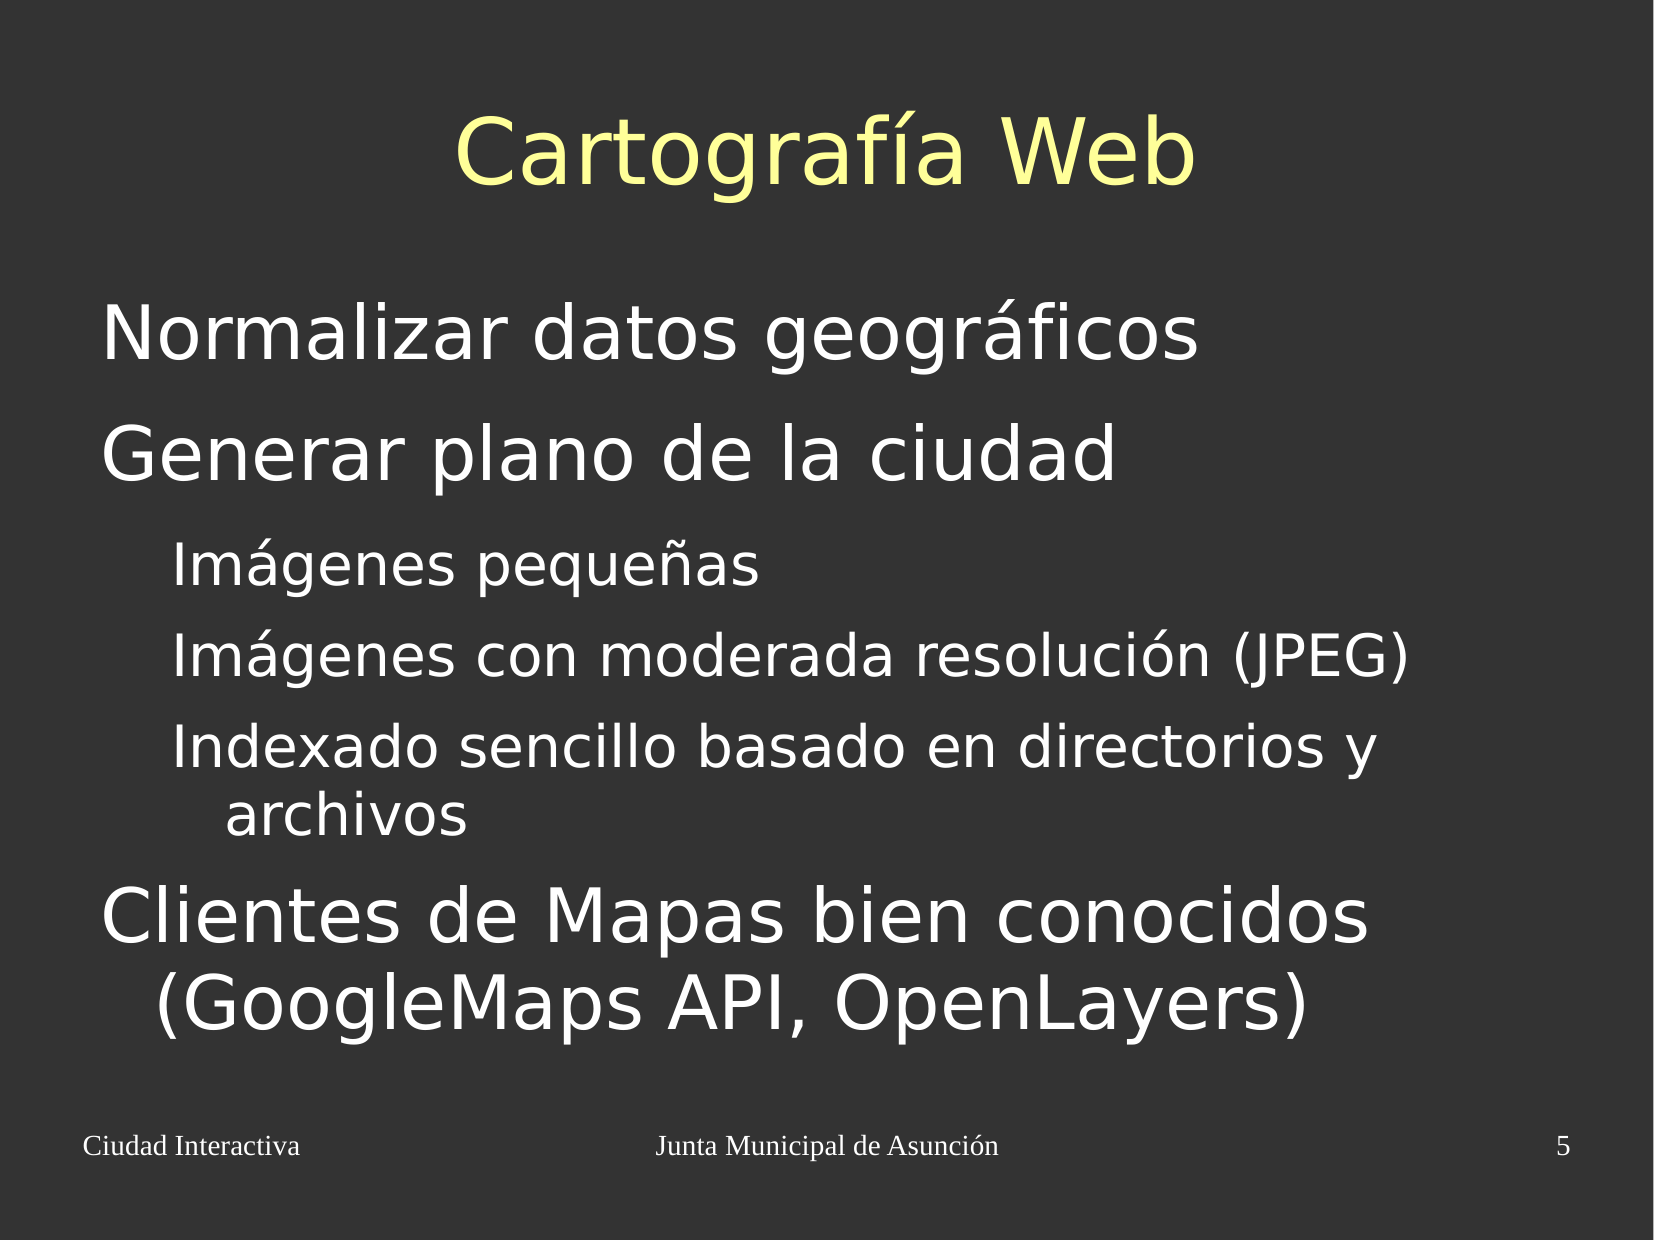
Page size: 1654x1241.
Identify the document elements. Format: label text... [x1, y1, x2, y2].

title Cartografía Web [82, 56, 1571, 250]
list Normalizar datos geográficos Generar plano de la ciudad Imágenes pequeñas Imágenes con moderada resolución (JPEG) Indexado sencillo basado en directorios y archivos Clientes de Mapas bien conocidos (GoogleMaps API, OpenLayers) [82, 290, 1571, 1094]
